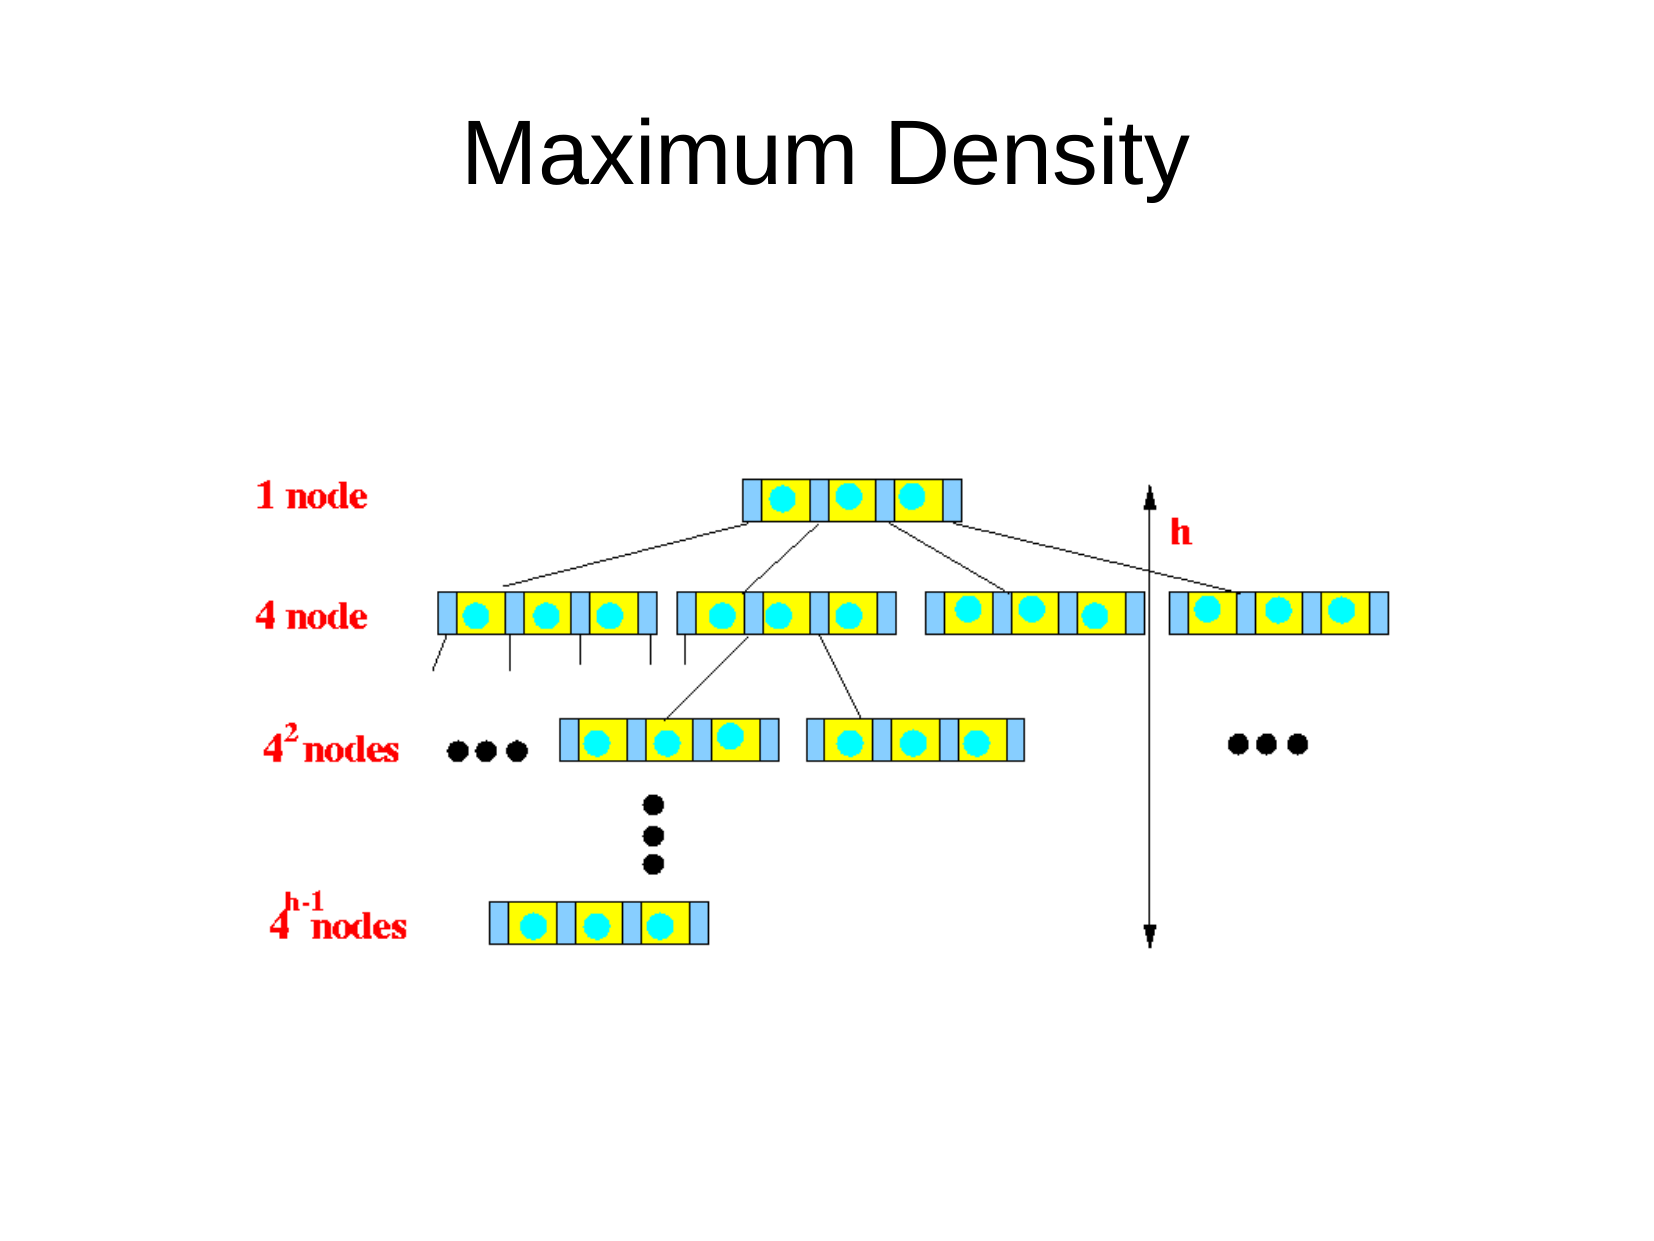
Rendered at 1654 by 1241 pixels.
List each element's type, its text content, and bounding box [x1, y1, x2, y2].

title Maximum Density [82, 56, 1571, 250]
picture [225, 446, 1416, 976]
